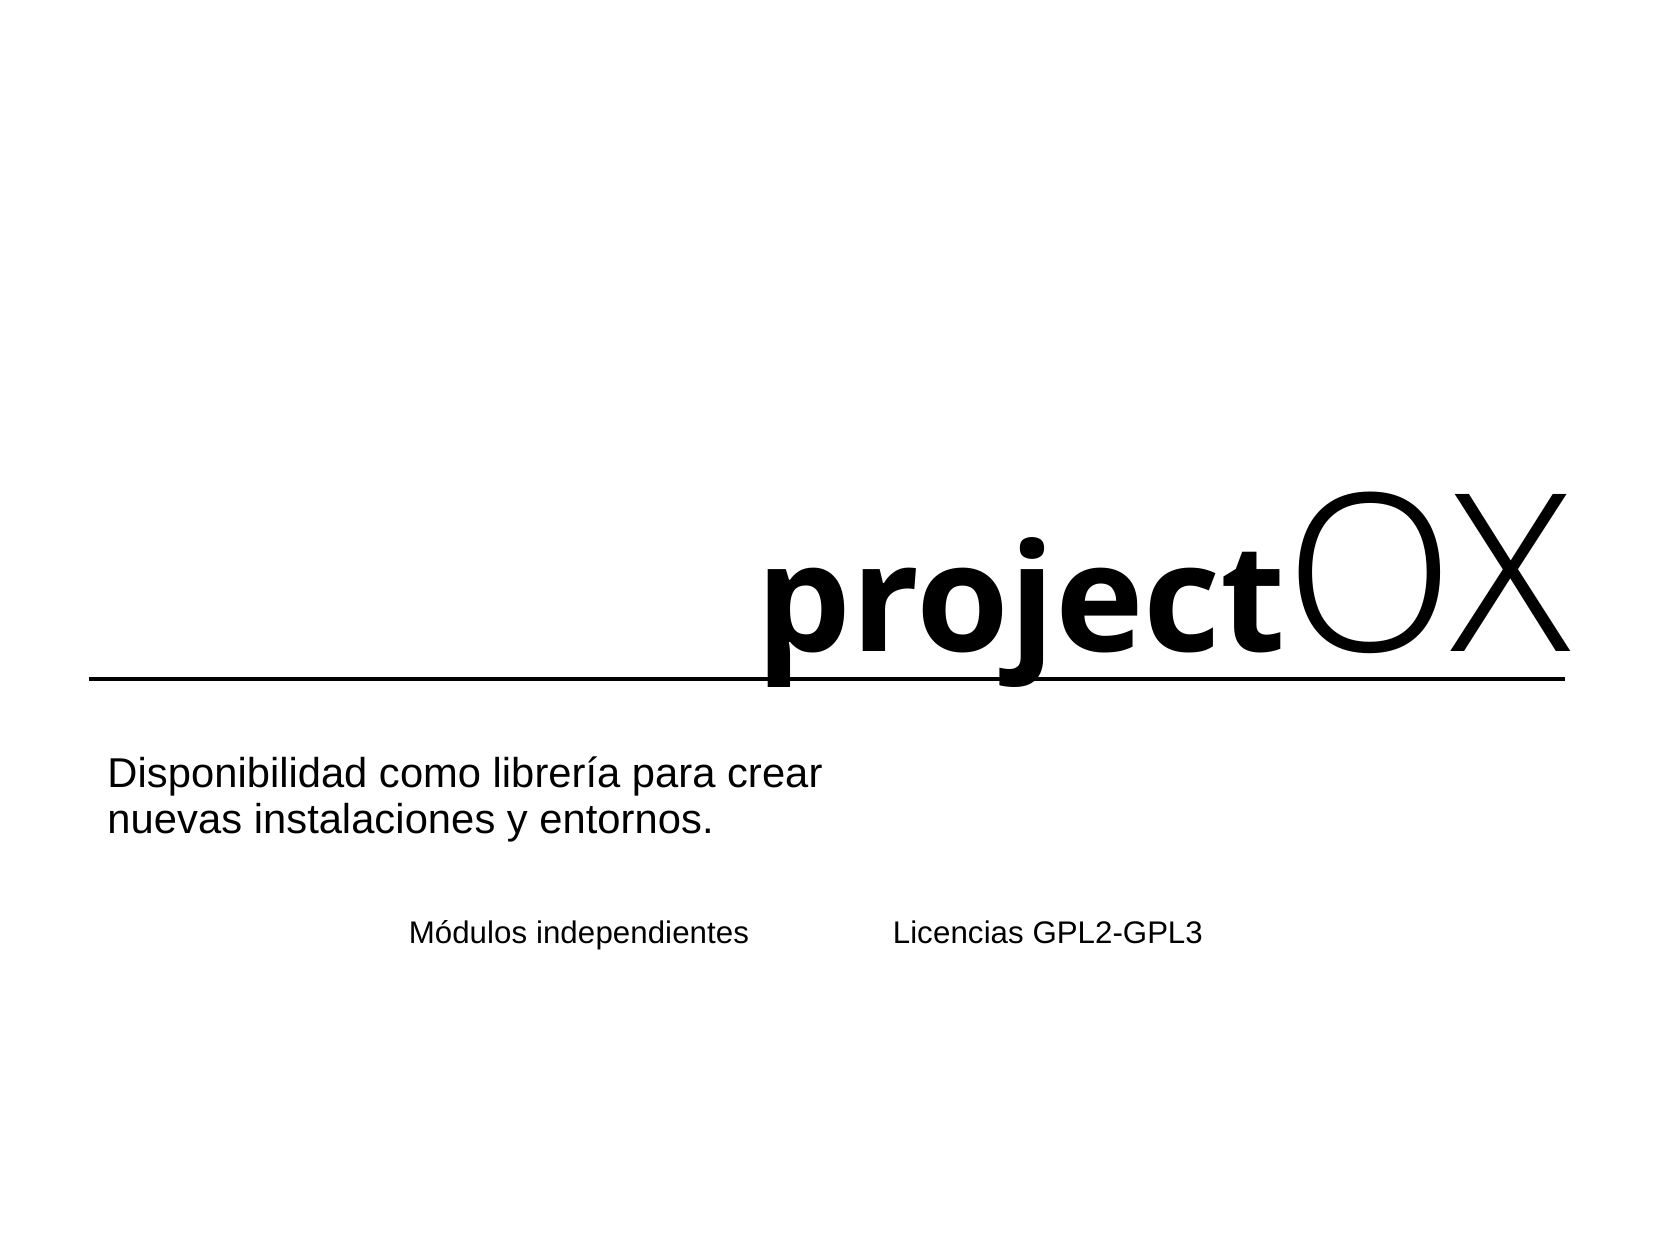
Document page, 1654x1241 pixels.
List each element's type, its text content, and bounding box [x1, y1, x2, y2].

text_box Licencias GPL2-GPL3 [874, 903, 1412, 969]
text_box Módulos independientes [389, 903, 774, 969]
text_box Disponibilidad como librería para crear nuevas instalaciones y entornos. [88, 738, 1382, 855]
title projectOX [82, 440, 1571, 693]
